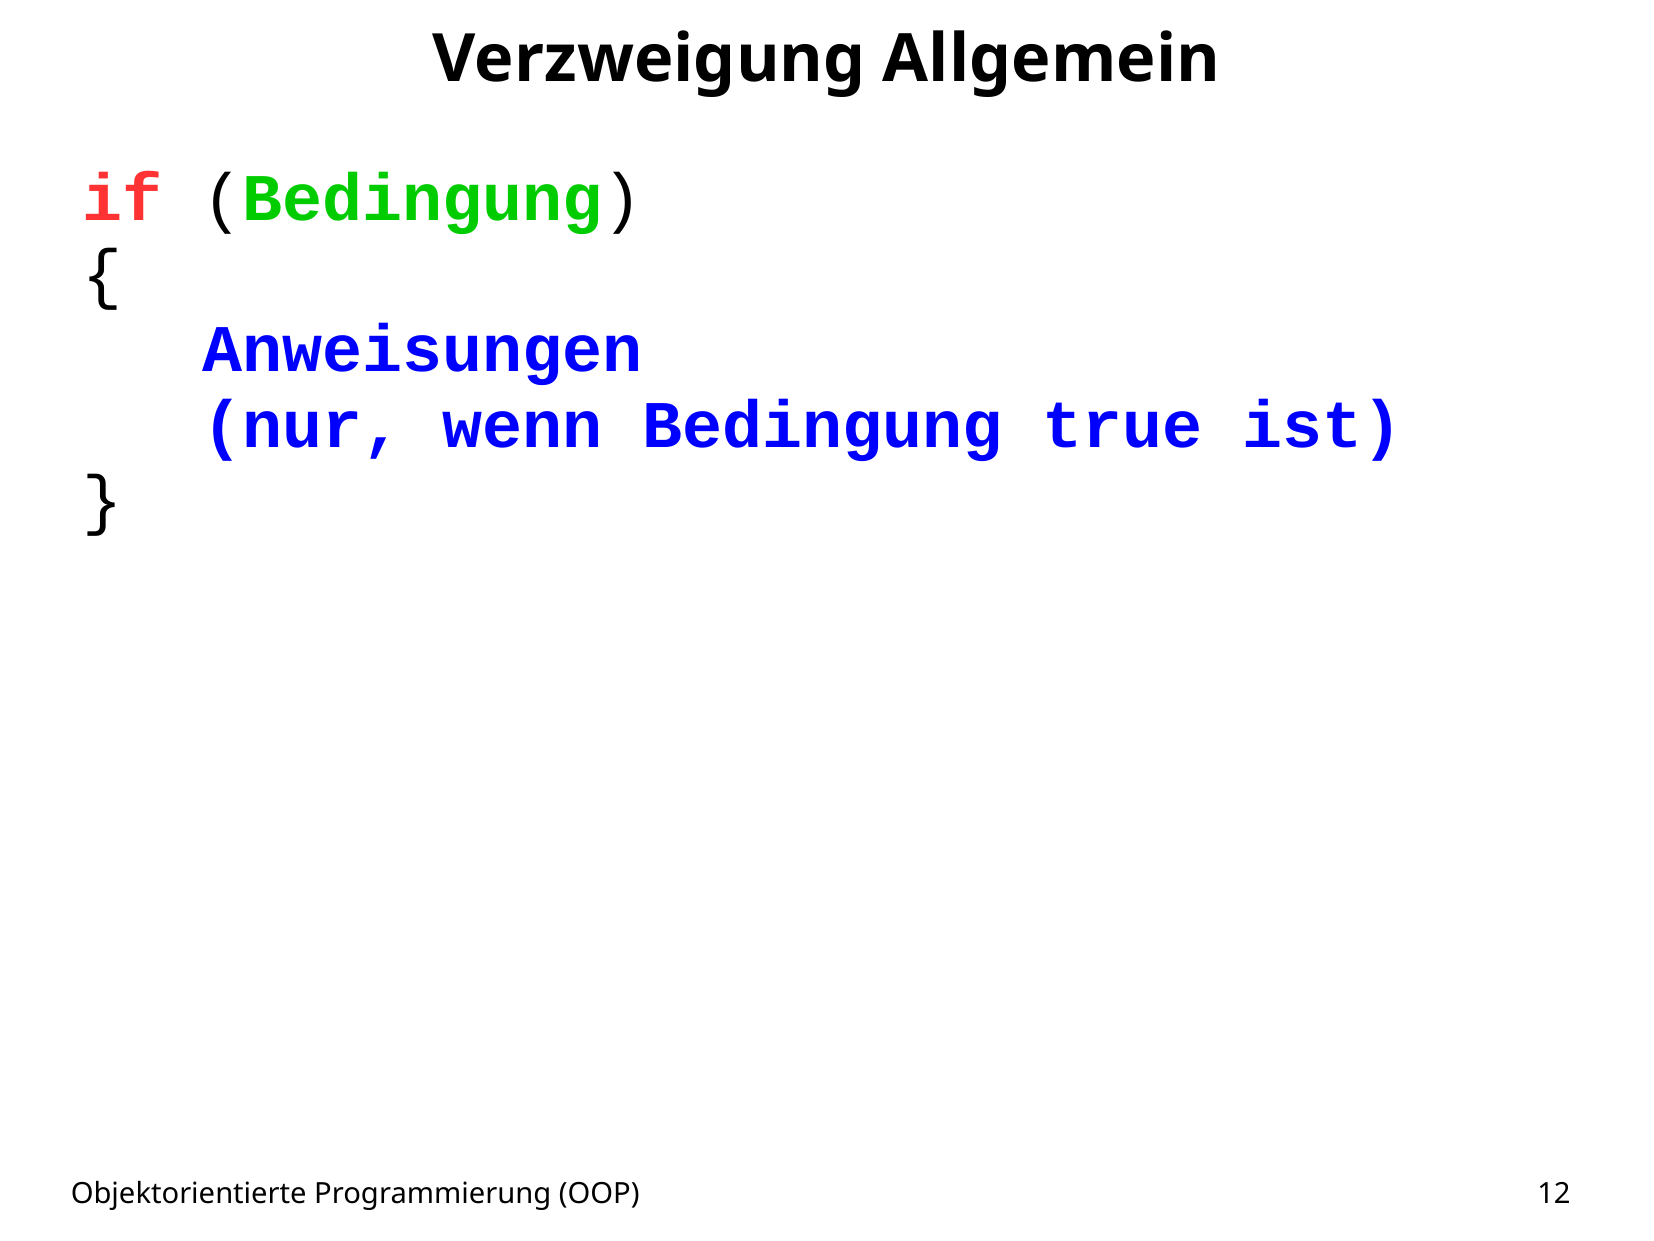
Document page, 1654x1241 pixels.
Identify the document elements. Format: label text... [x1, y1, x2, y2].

list if (Bedingung) { Anweisungen (nur, wenn Bedingung true ist) } [82, 165, 1571, 1146]
title Verzweigung Allgemein [0, 5, 1654, 107]
